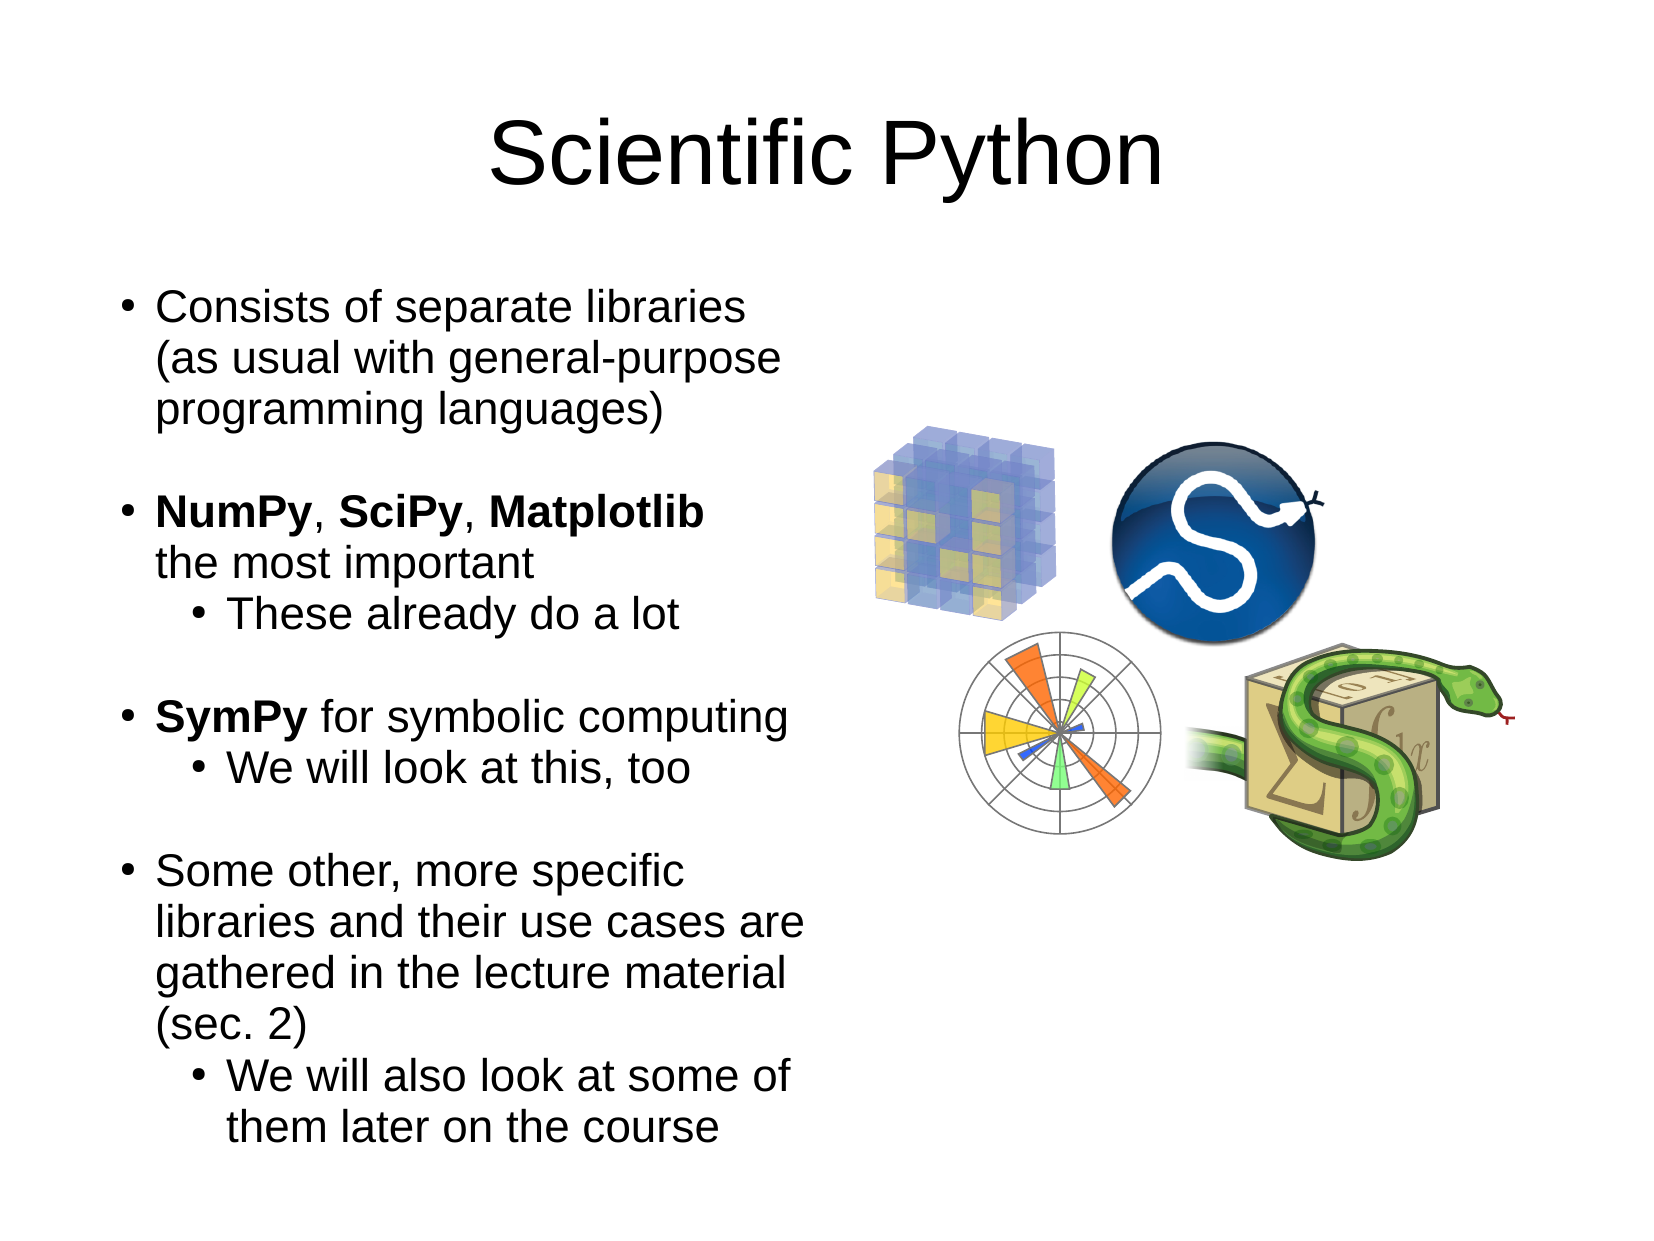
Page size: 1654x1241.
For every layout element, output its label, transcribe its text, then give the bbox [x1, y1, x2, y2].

picture [956, 429, 1516, 861]
text_box Consists of separate libraries (as usual with general-purpose programming languages) NumPy, SciPy, Matplotlib the most important These already do a lot SymPy for symbolic computing We will look at this, too Some other, more specific libraries and their use cases are gathered in the lecture material (sec. 2) We will also look at some of them later on the course [105, 273, 841, 1160]
title Scientific Python [82, 49, 1571, 257]
picture [873, 425, 1057, 621]
